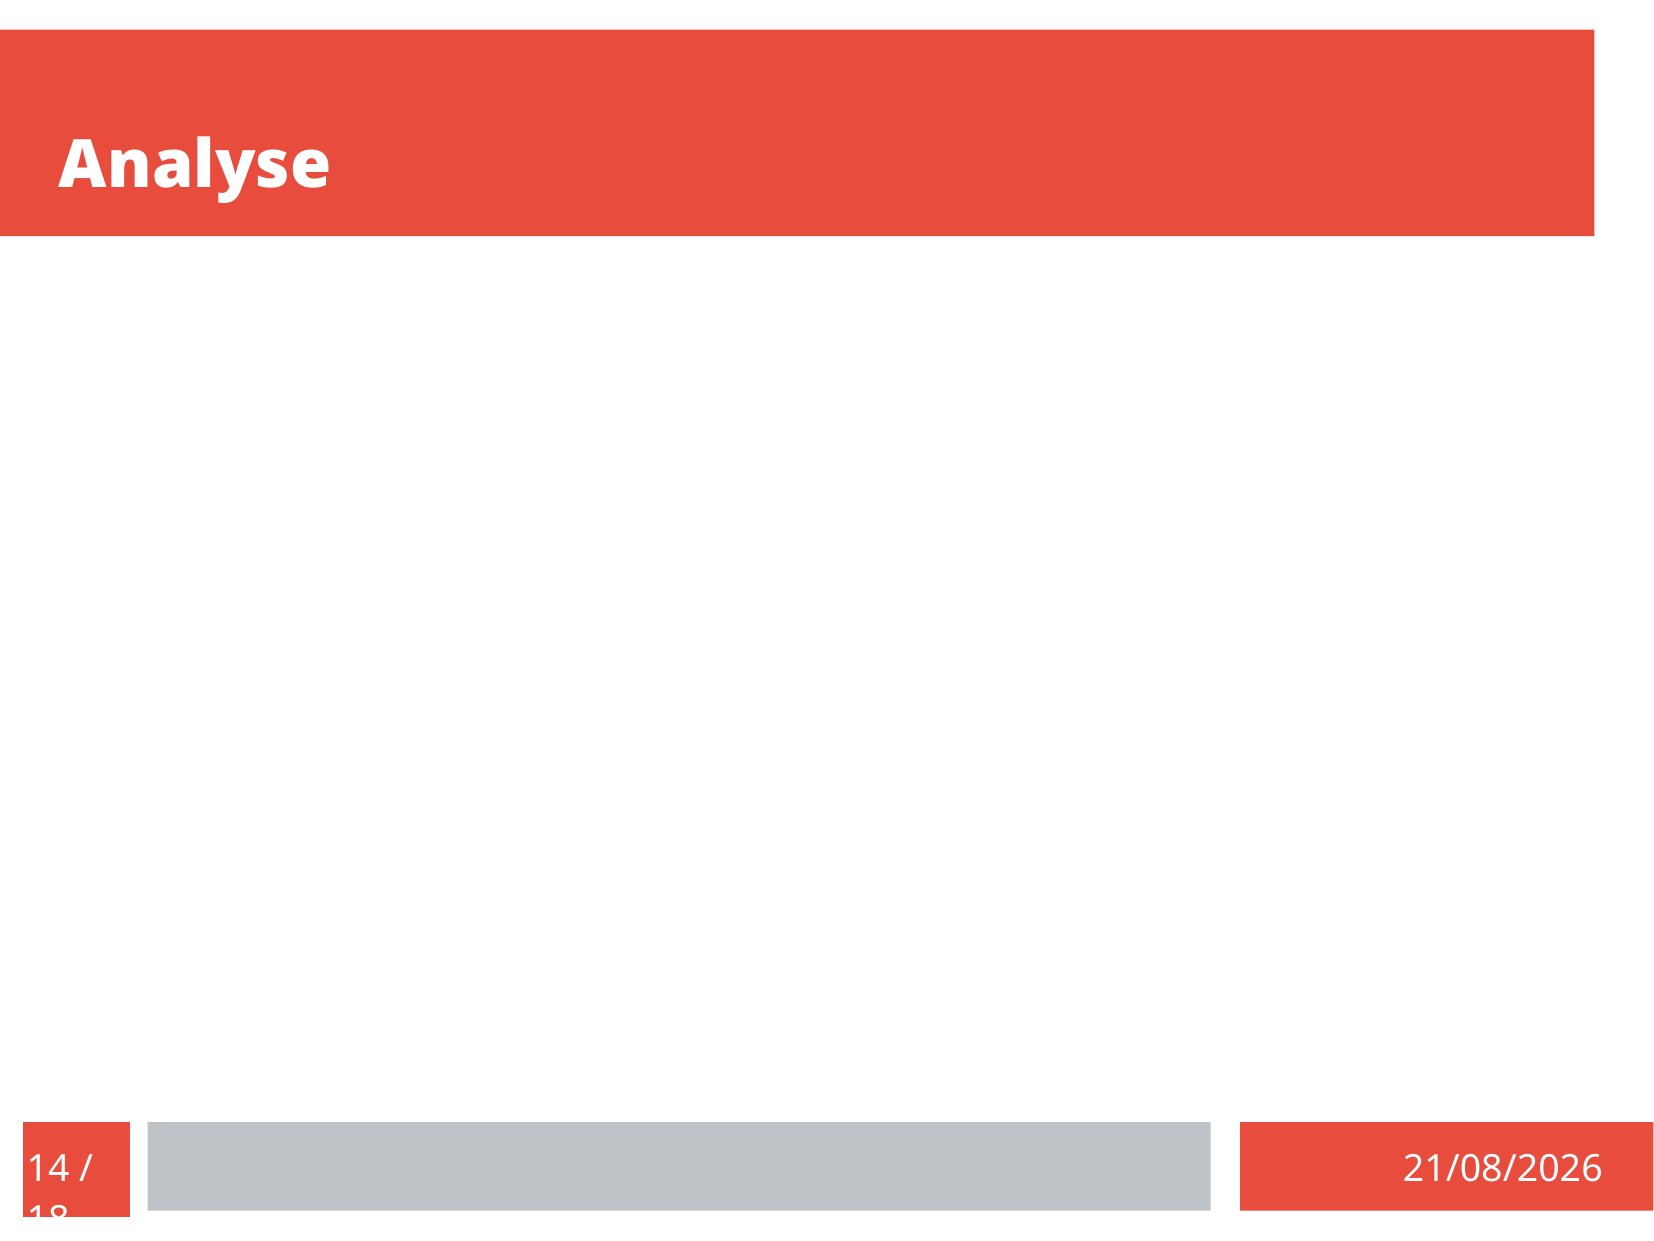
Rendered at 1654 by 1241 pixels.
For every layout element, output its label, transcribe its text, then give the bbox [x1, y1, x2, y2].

text_box [23, 1122, 130, 1133]
text_box <numéro> / 18 [11, 1133, 154, 1241]
title Analyse [59, 59, 1595, 207]
text_box 27/01/2020 [1388, 1133, 1634, 1196]
